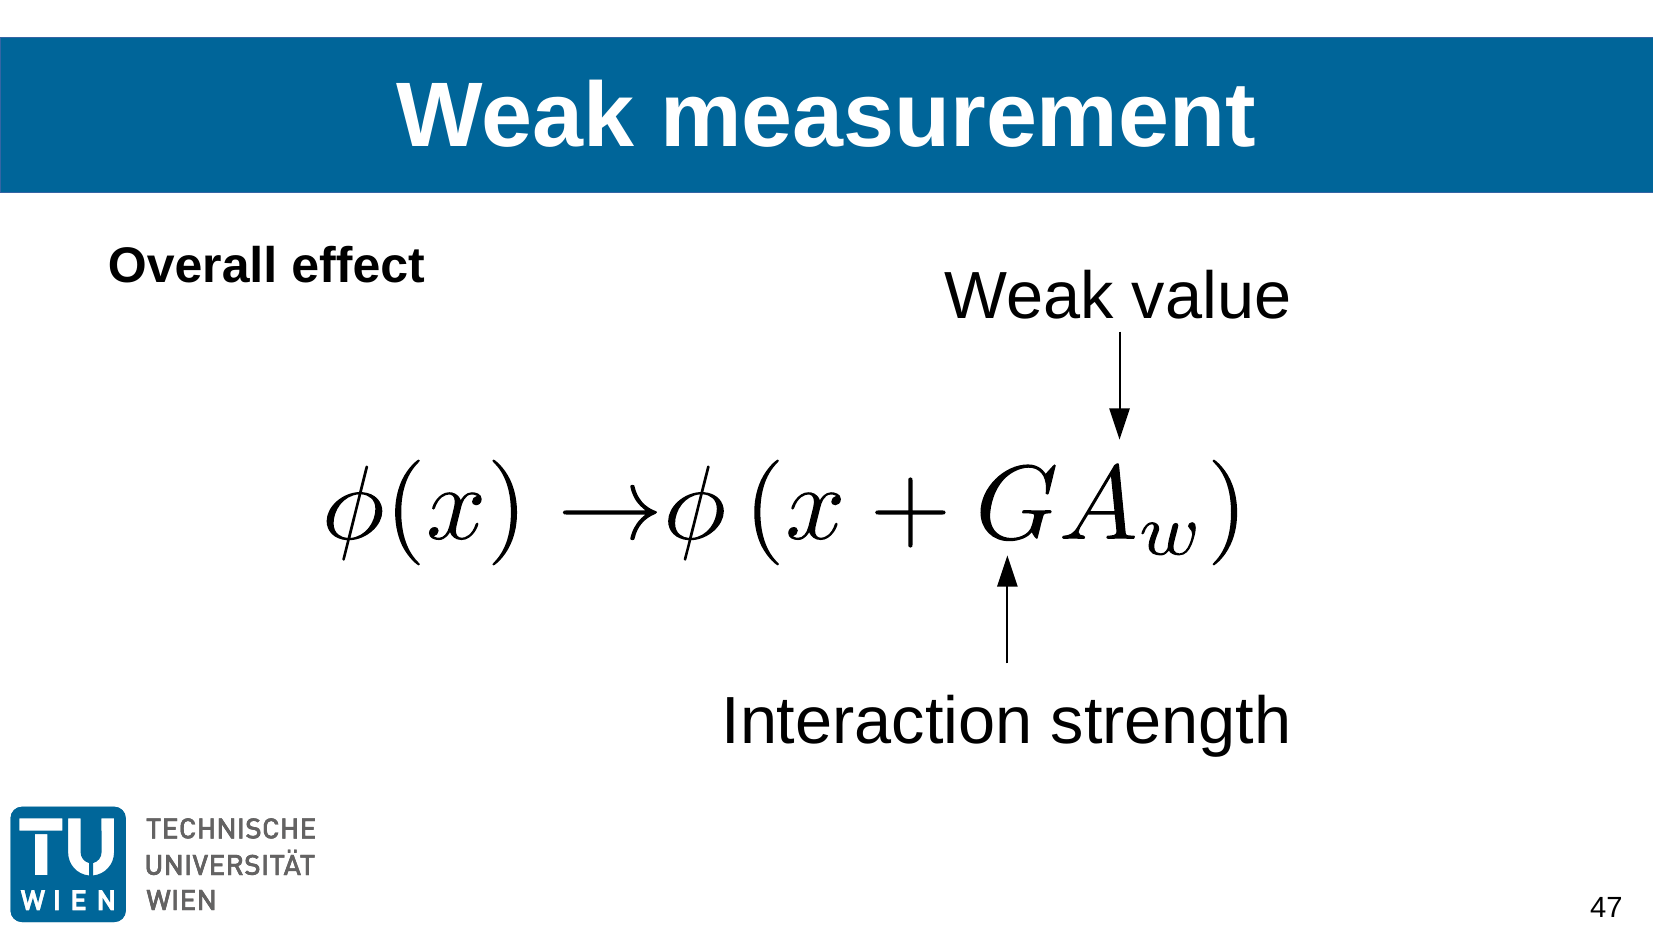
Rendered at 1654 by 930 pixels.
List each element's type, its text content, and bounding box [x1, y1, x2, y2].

text_box Weak value [929, 250, 1307, 341]
picture [290, 432, 1266, 573]
title Weak measurement [0, 37, 1653, 193]
list Overall effect [107, 236, 1186, 311]
text_box Interaction strength [706, 675, 1307, 766]
